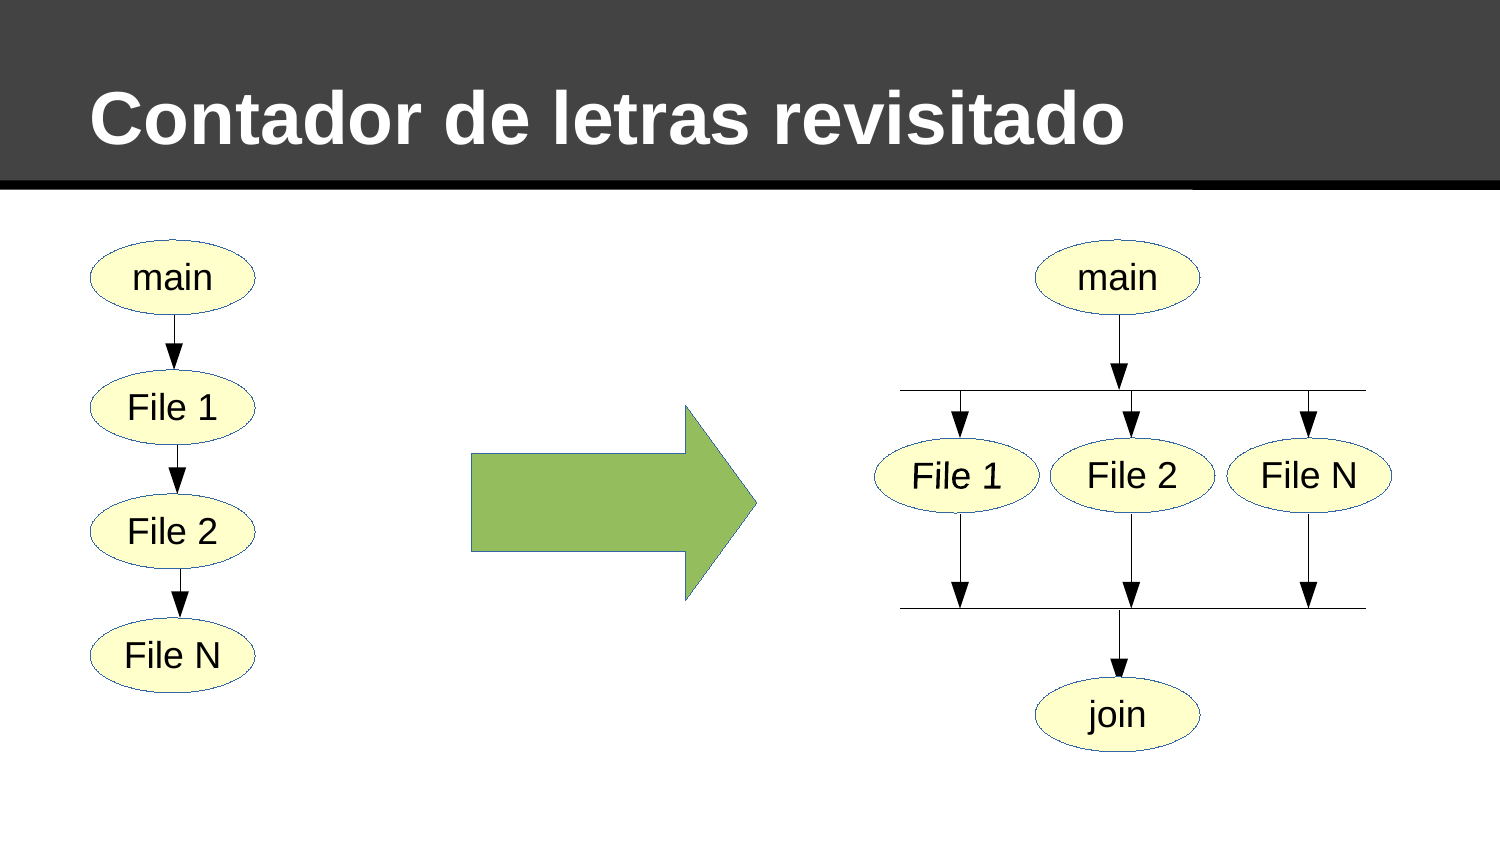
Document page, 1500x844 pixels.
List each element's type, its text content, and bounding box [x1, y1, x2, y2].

text_box File 1 [874, 438, 1040, 514]
text_box File 2 [1050, 437, 1216, 513]
text_box main [1035, 239, 1201, 315]
text_box File N [90, 617, 256, 693]
text_box File 1 [90, 369, 256, 445]
text_box [471, 405, 757, 601]
text_box File 2 [90, 493, 256, 569]
text_box File N [1226, 437, 1392, 513]
text_box join [1035, 676, 1201, 752]
text_box main [90, 239, 256, 315]
text_box Contador de letras revisitado [74, 33, 1425, 175]
